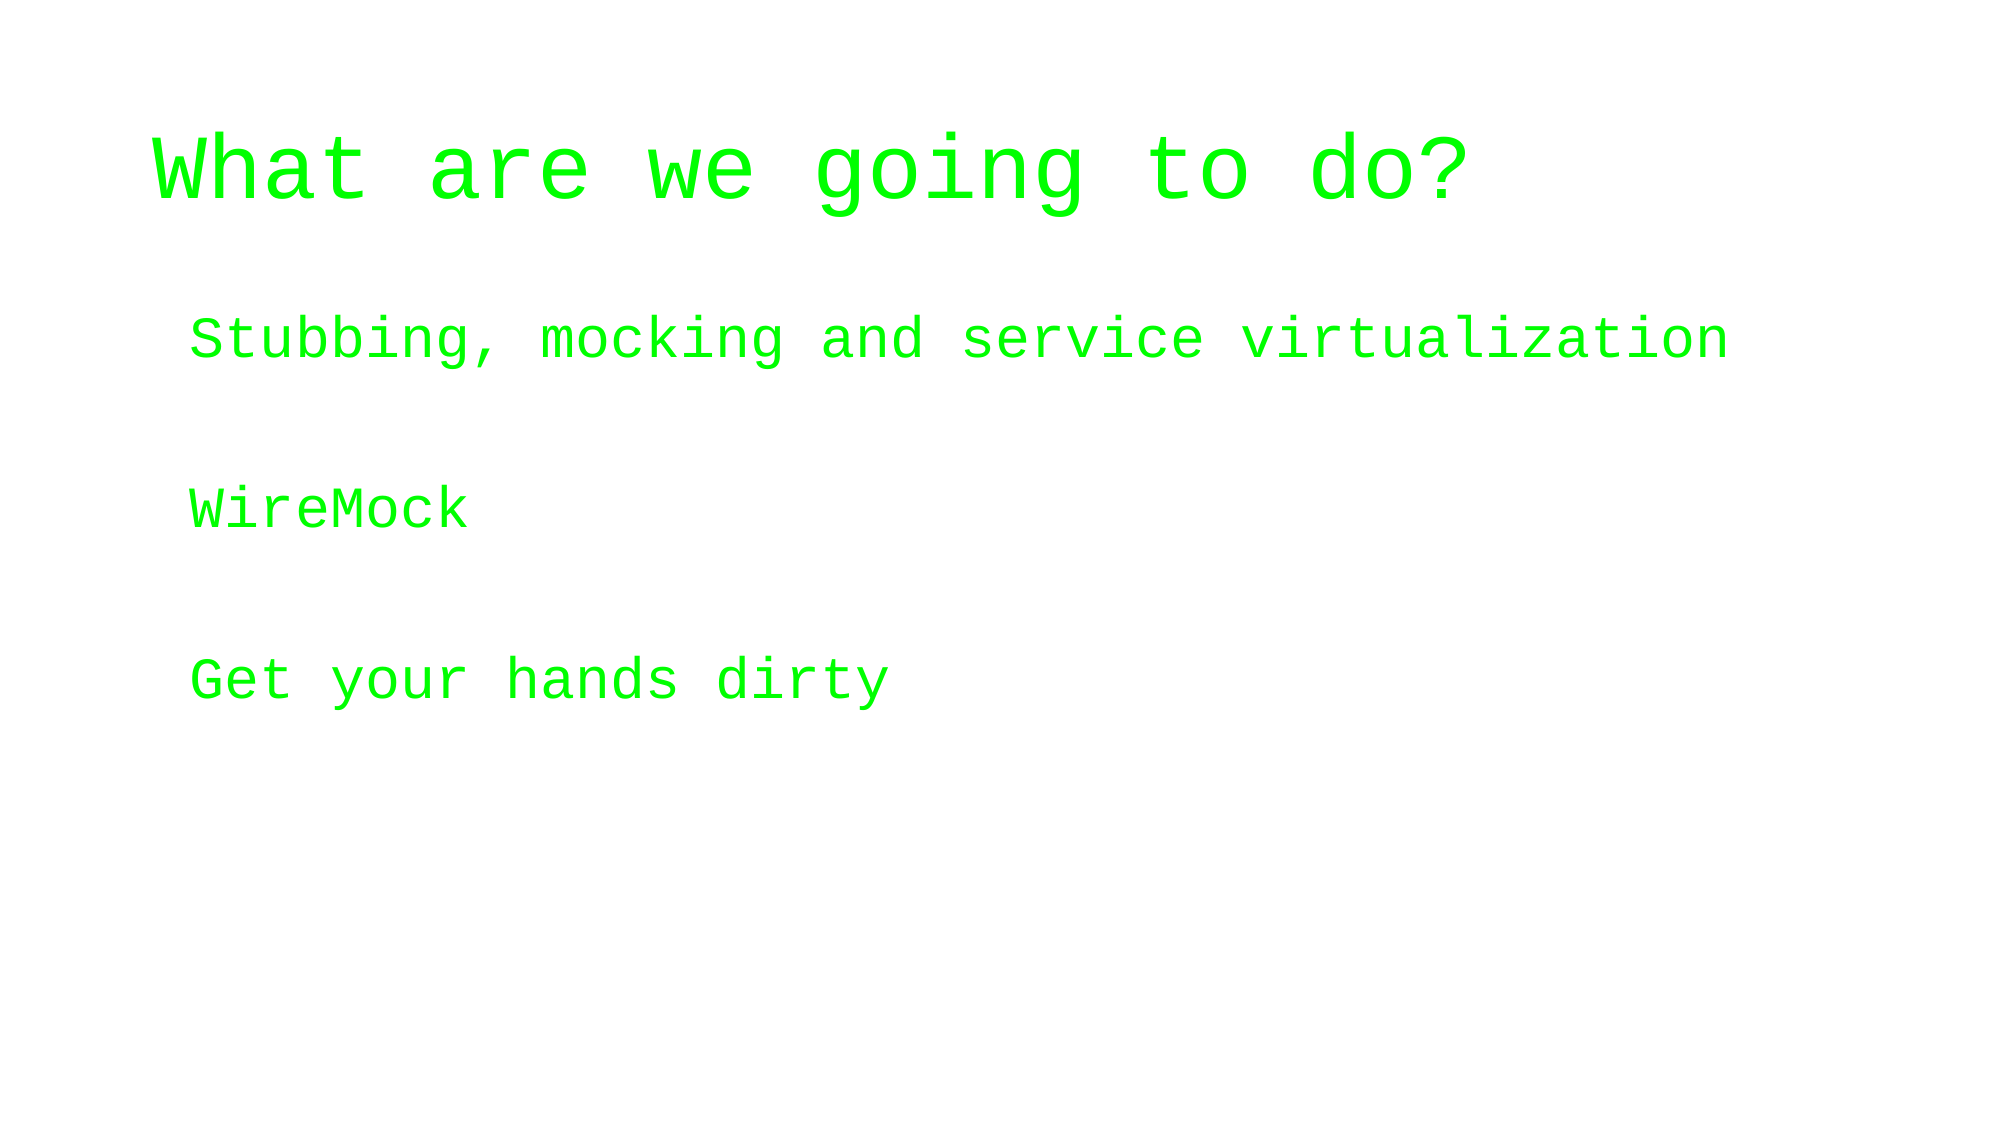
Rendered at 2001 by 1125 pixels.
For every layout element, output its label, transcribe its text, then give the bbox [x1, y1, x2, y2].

list Stubbing, mocking and service virtualization WireMock Get your hands dirty [137, 299, 1863, 1014]
title What are we going to do? [137, 59, 1863, 278]
